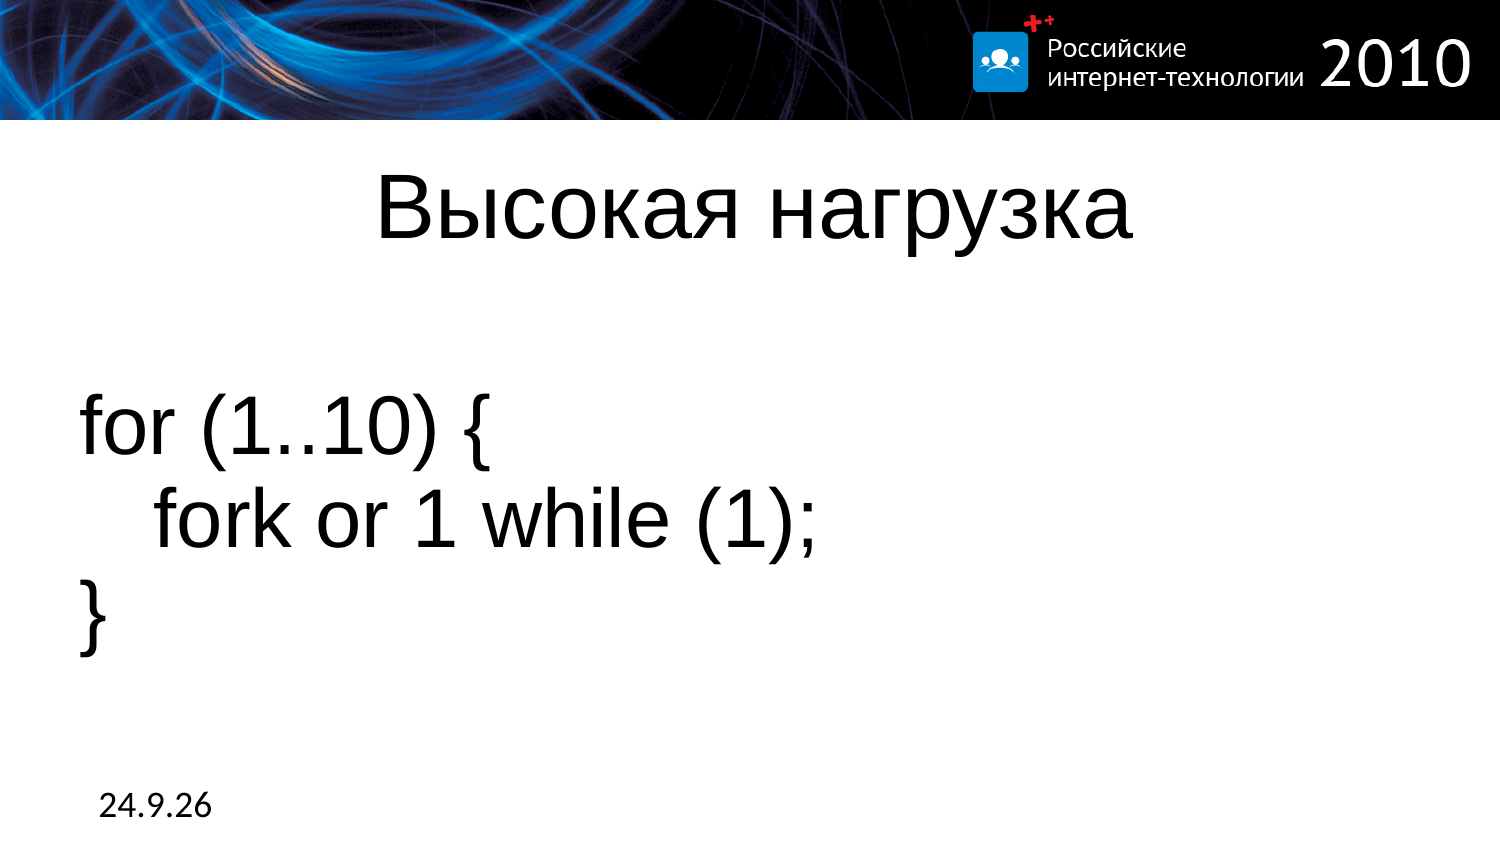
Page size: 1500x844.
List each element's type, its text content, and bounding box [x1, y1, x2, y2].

title Высокая нагрузка [79, 155, 1430, 258]
subtitle for (1..10) { fork or 1 while (1); } [79, 279, 1430, 758]
picture [0, 0, 1500, 120]
